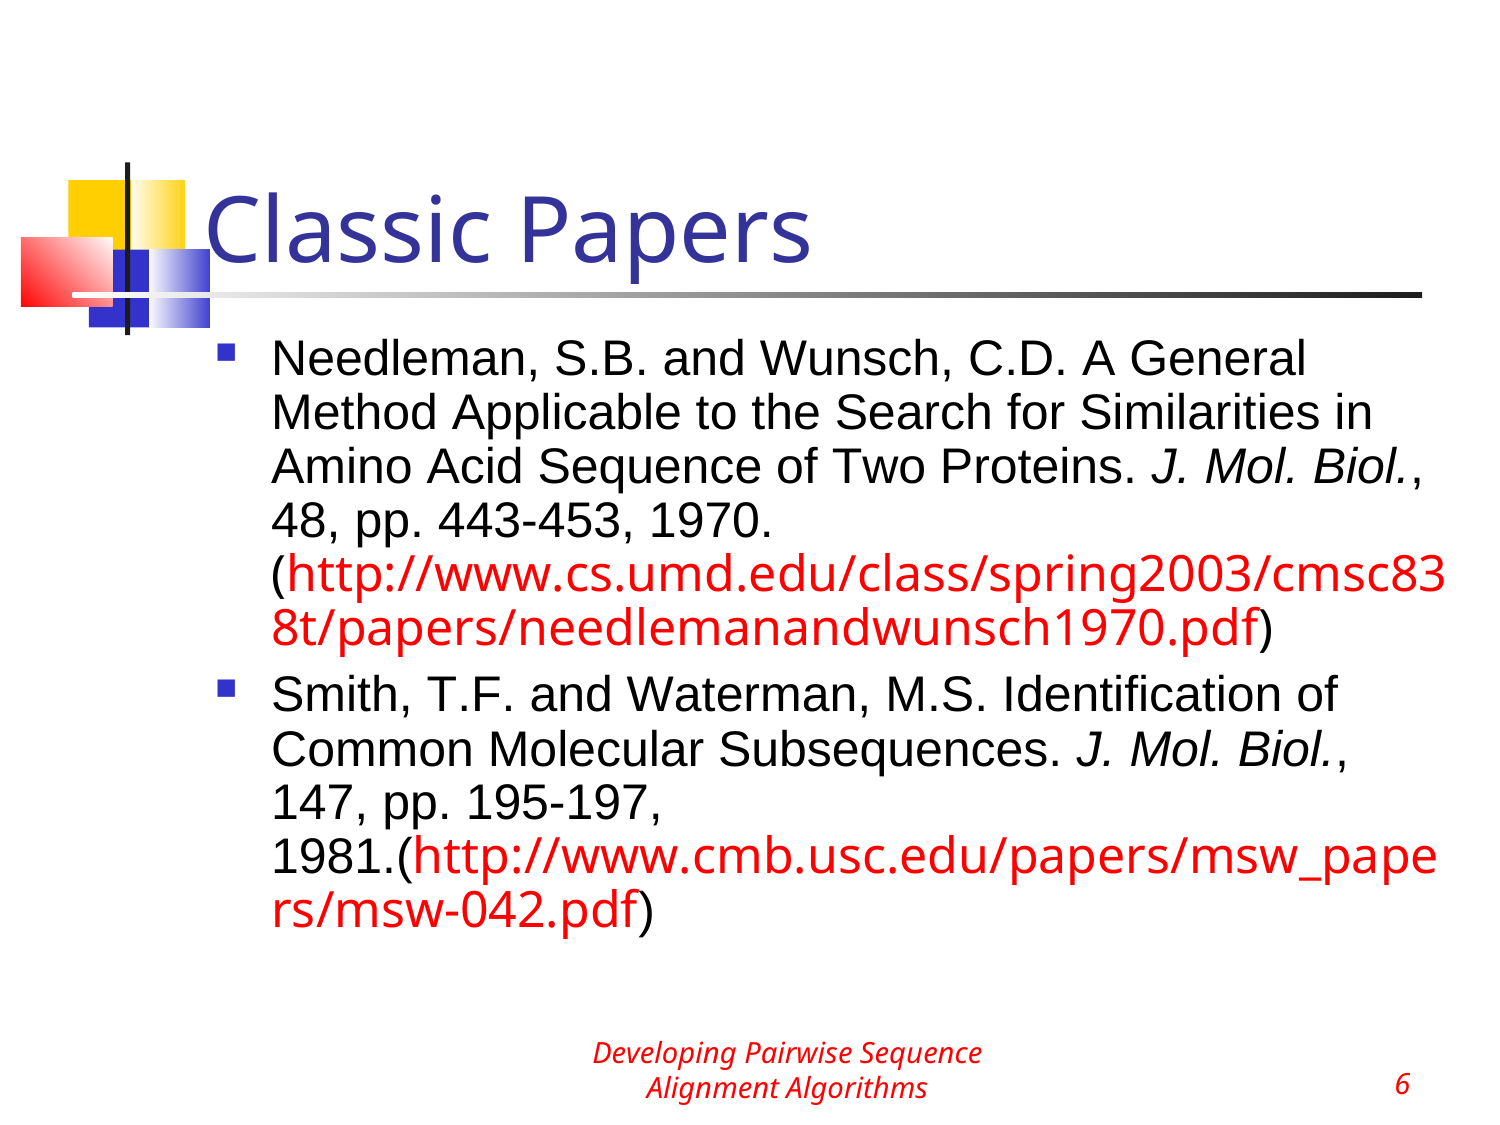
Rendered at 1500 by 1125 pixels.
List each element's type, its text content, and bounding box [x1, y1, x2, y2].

text_box <number> [1112, 1037, 1426, 1113]
text_box Developing Pairwise Sequence Alignment Algorithms [512, 1037, 1063, 1113]
list Needleman, S.B. and Wunsch, C.D. A General Method Applicable to the Search for Similarities in Amino Acid Sequence of Two Proteins. J. Mol. Biol., 48, pp. 443-453, 1970. (http://www.cs.umd.edu/class/spring2003/cmsc838t/papers/needlemanandwunsch1970.pdf) Smith, T.F. and Waterman, M.S. Identification of Common Molecular Subsequences. J. Mol. Biol., 147, pp. 195-197, 1981.(http://www.cmb.usc.edu/papers/msw_papers/msw-042.pdf) [200, 324, 1476, 1001]
title Classic Papers [188, 101, 1468, 289]
